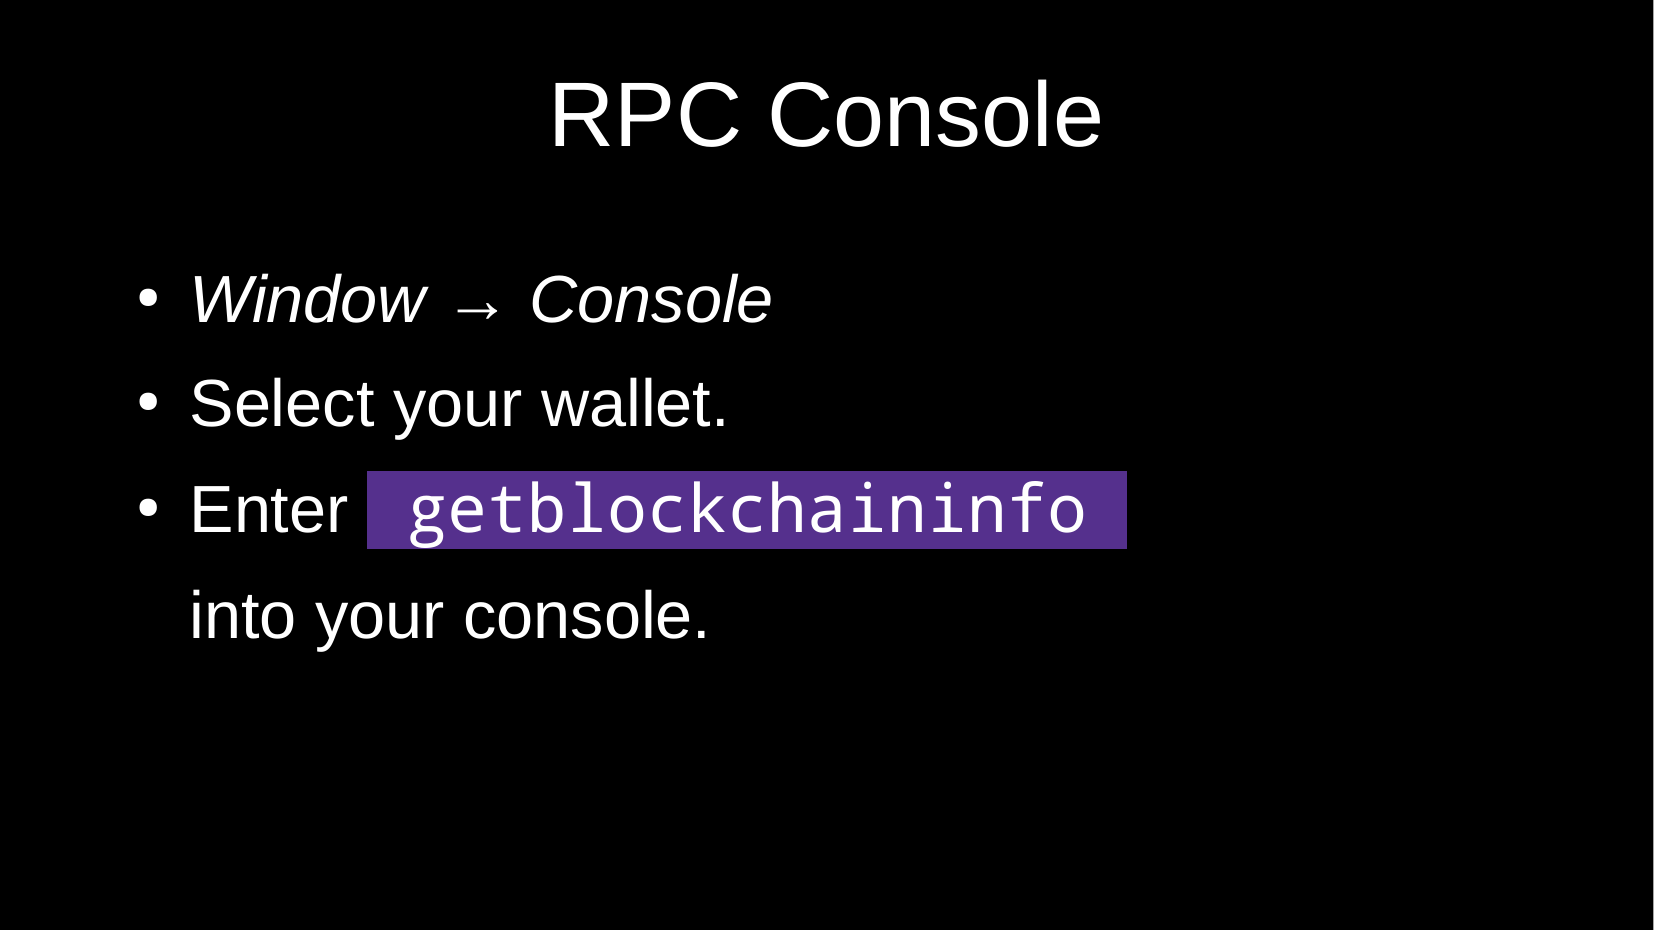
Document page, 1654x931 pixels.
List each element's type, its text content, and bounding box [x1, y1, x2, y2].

title RPC Console [82, 37, 1571, 193]
list Window → Console Select your wallet. Enter getblockchaininfo into your console. [82, 253, 1571, 793]
